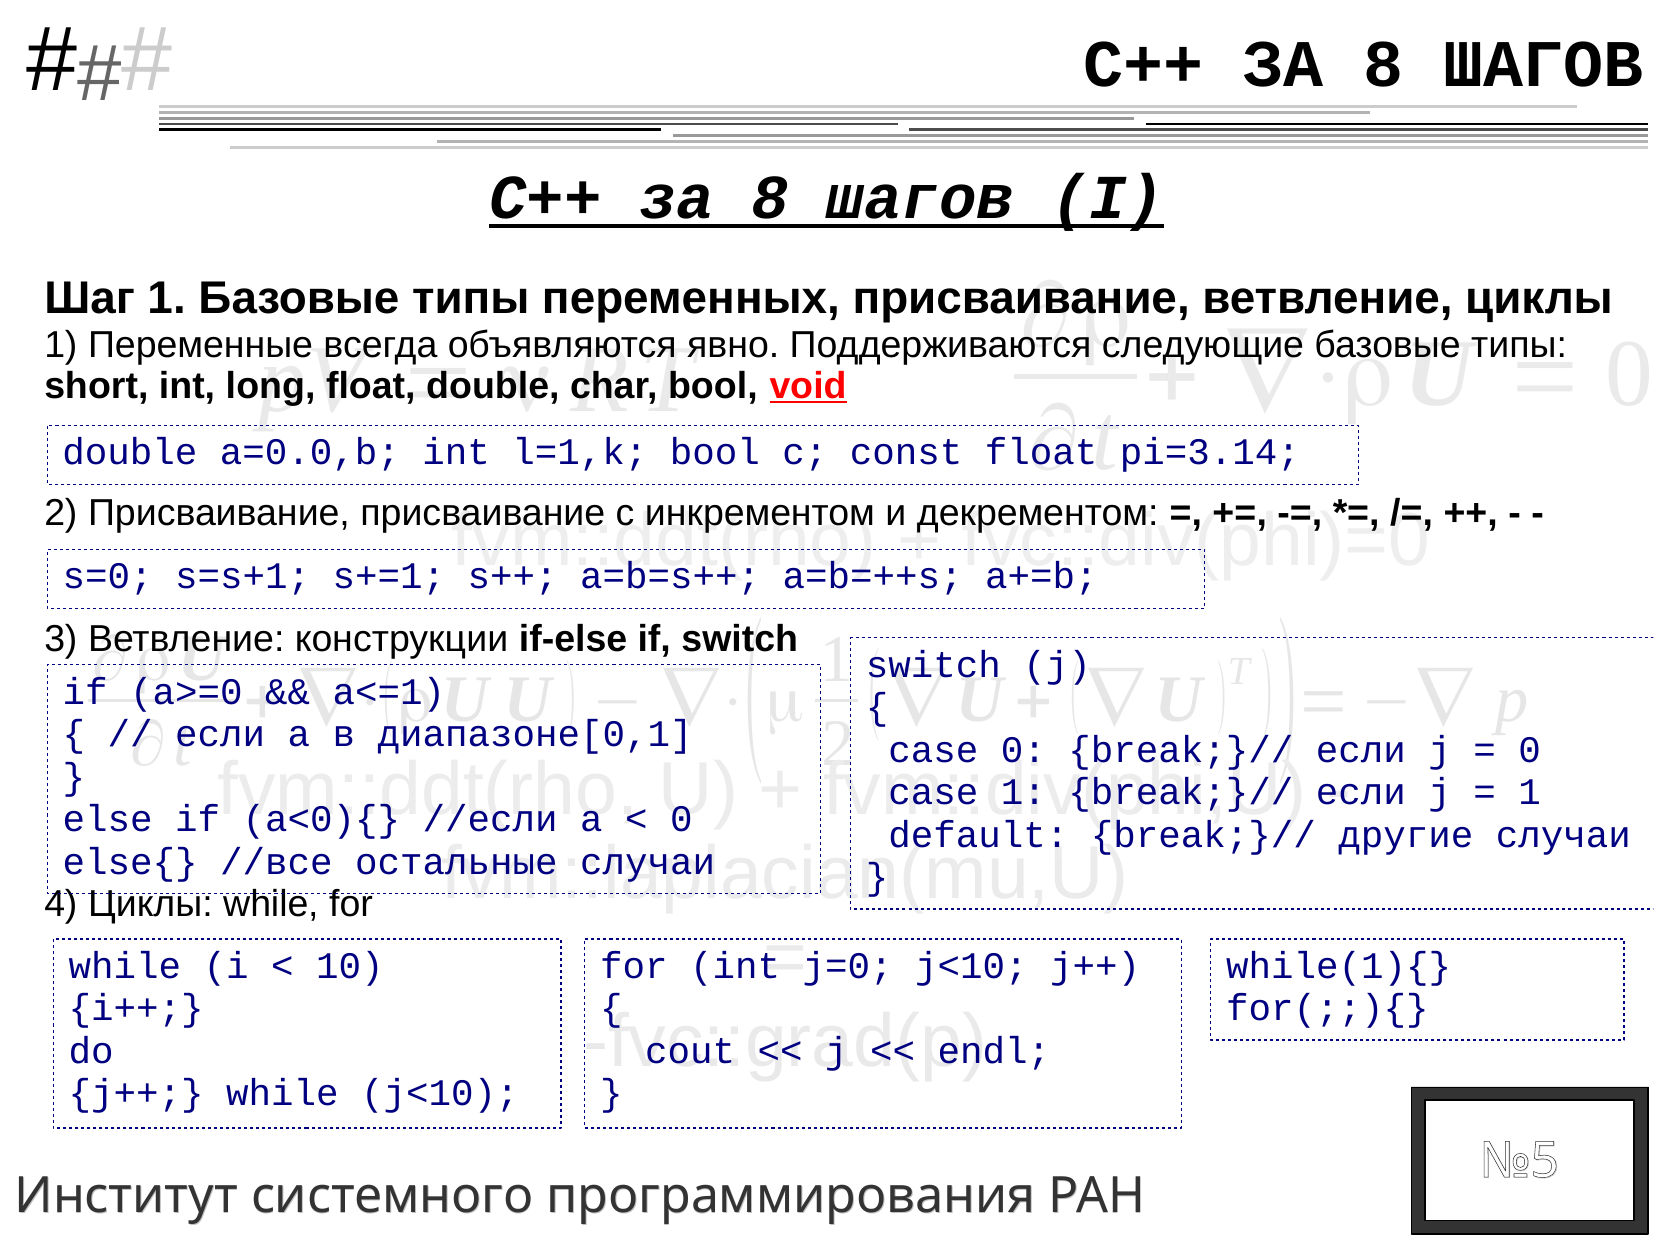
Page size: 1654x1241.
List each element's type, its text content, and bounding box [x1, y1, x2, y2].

text_box while(1){} for(;;){} [1210, 938, 1625, 1041]
text_box s=0; s=s+1; s+=1; s++; a=b=s++; a=b=++s; a+=b; [47, 549, 1205, 609]
text_box while (i < 10) {i++;} do {j++;} while (j<10); [53, 938, 562, 1128]
text_box switch (j) { case 0: {break;}// если j = 0 case 1: {break;}// если j = 1 default: {break;}// другие случаи } [850, 637, 1654, 909]
text_box if (a>=0 && a<=1) { // если а в диапазоне[0,1] } else if (a<0){} //если a < 0 else{} //все остальные случаи [47, 664, 821, 894]
title C++ за 8 шагов (I) [0, 147, 1654, 257]
text_box double a=0.0,b; int l=1,k; bool c; const float pi=3.14; [47, 425, 1359, 485]
text_box Шаг 1. Базовые типы переменных, присваивание, ветвление, циклы 1) Переменные всегда объявляются явно. Поддерживаются следующие базовые типы: short, int, long, float, double, char, bool, void 2) Присваивание, присваивание с инкрементом и декрементом: =, +=, -=, *=, /=, ++, - - 3) Ветвление: конструкции if-else if, switch 4) Циклы: while, for [29, 264, 1630, 933]
text_box for (int j=0; j<10; j++) { cout << j << endl; } [584, 938, 1182, 1128]
